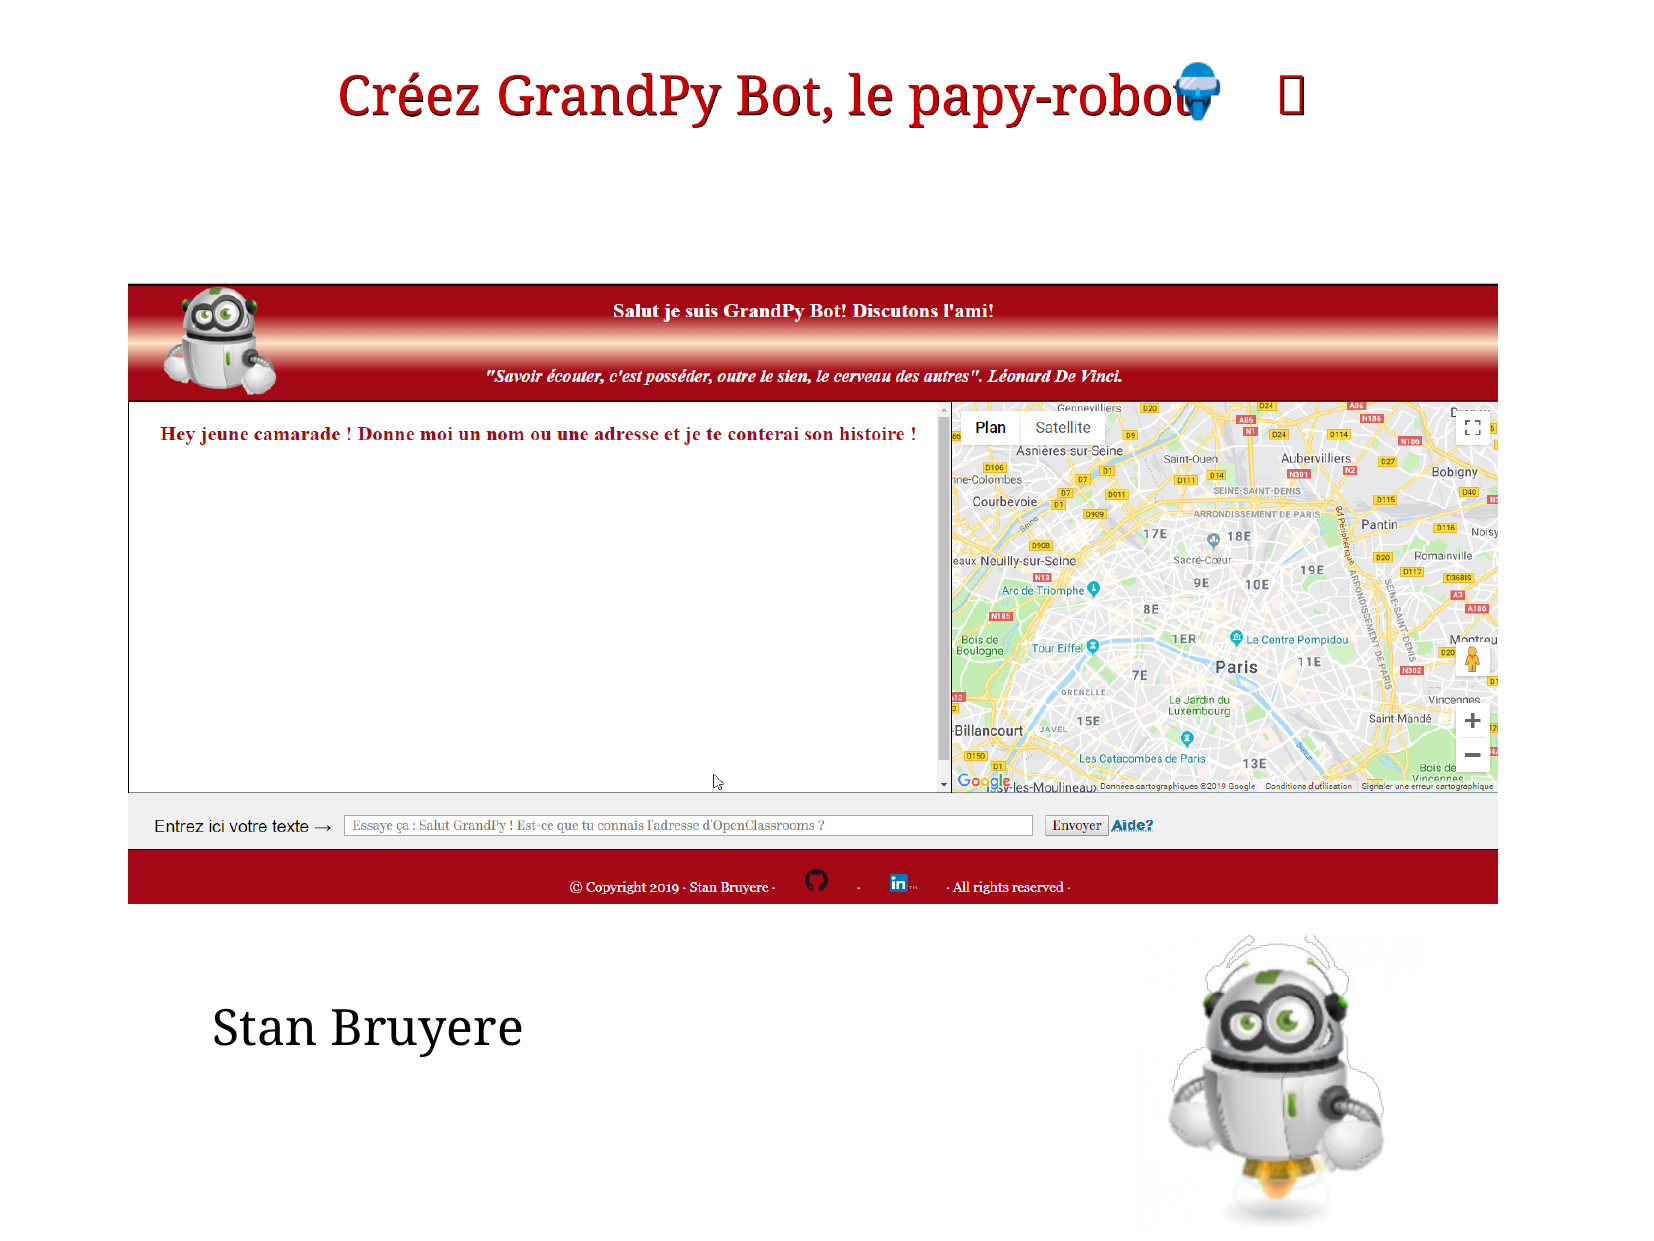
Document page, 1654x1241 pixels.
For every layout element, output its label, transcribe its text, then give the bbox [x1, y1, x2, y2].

subtitle Stan Bruyere [0, 617, 1113, 1241]
picture [128, 283, 1498, 904]
picture [1131, 935, 1432, 1241]
picture [1170, 60, 1226, 123]
title Créez GrandPy Bot, le papy-robot 👴 [30, 23, 1617, 165]
